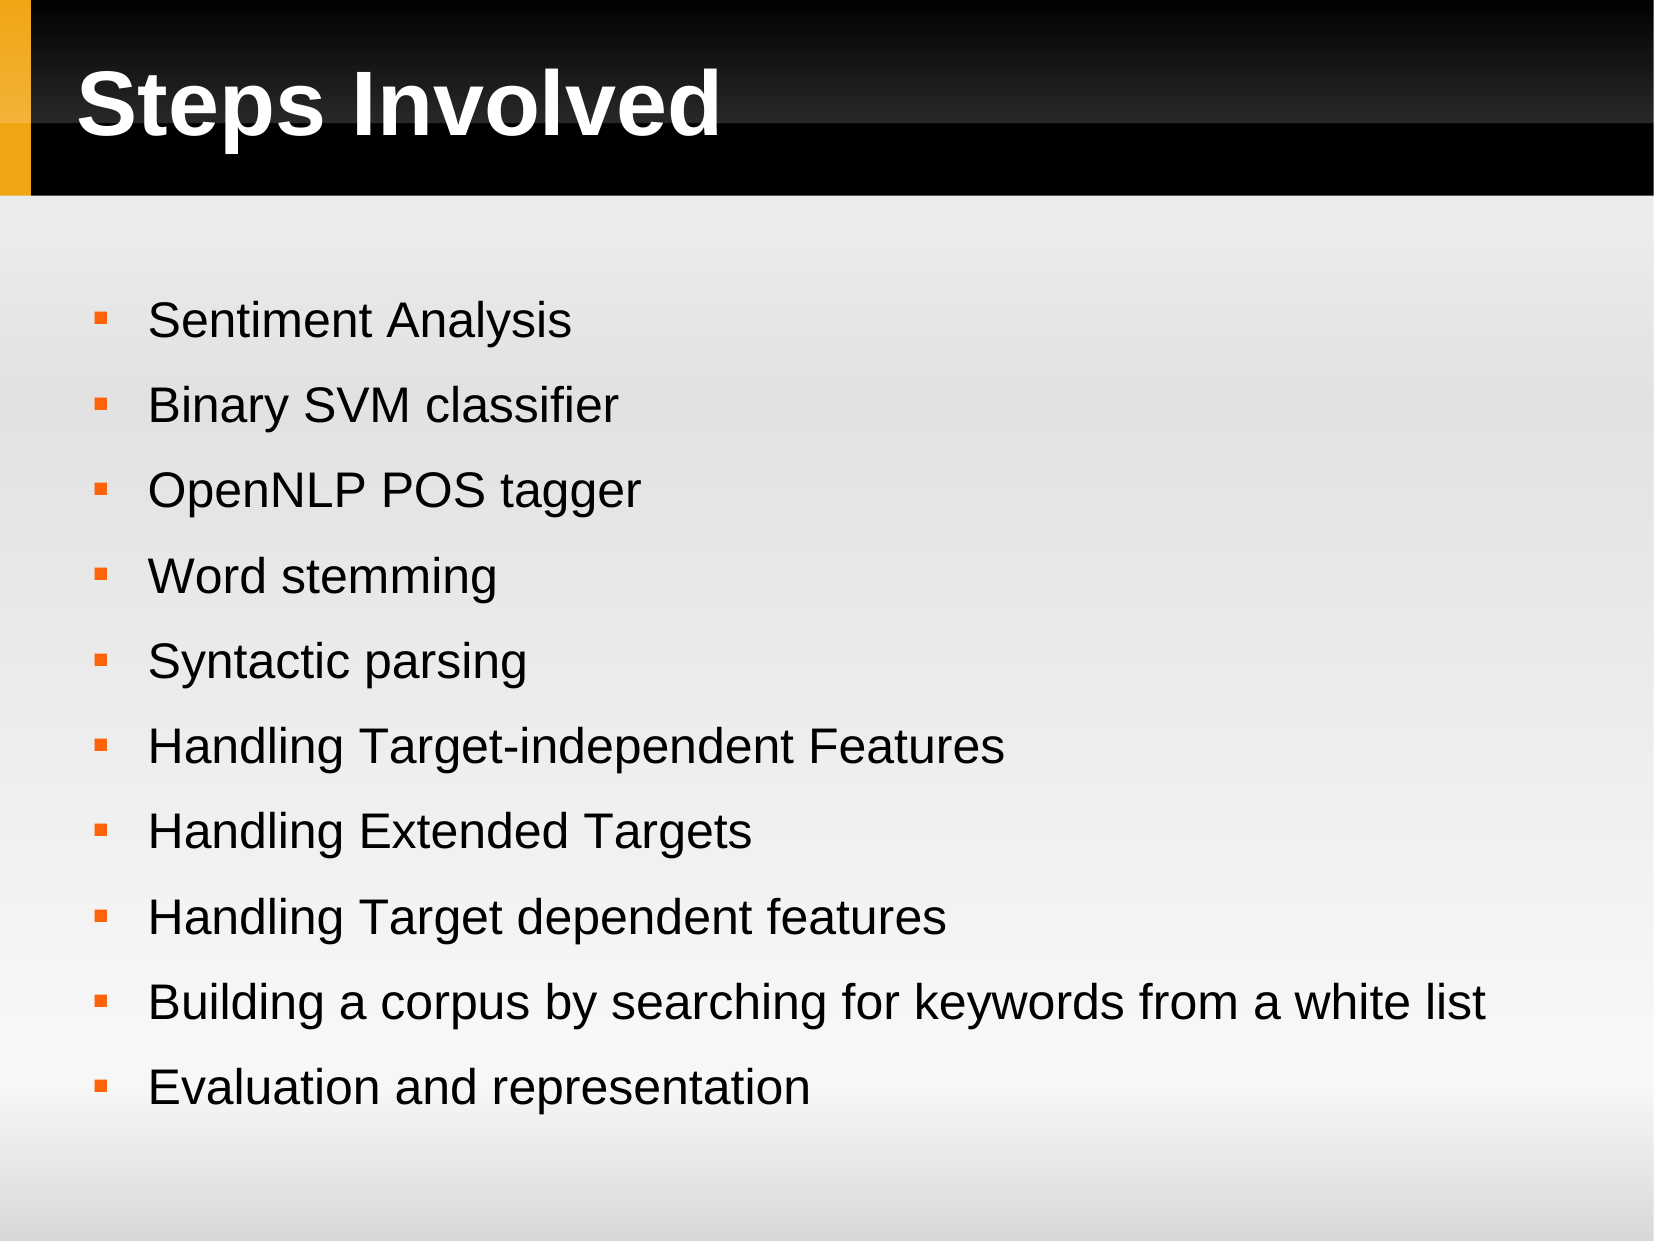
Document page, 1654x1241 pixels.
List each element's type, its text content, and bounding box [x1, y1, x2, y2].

picture [0, 0, 1654, 1241]
title Steps Involved [76, 0, 1565, 208]
list Sentiment Analysis Binary SVM classifier OpenNLP POS tagger Word stemming Syntactic parsing Handling Target-independent Features Handling Extended Targets Handling Target dependent features Building a corpus by searching for keywords from a white list Evaluation and representation [59, 206, 1548, 1116]
